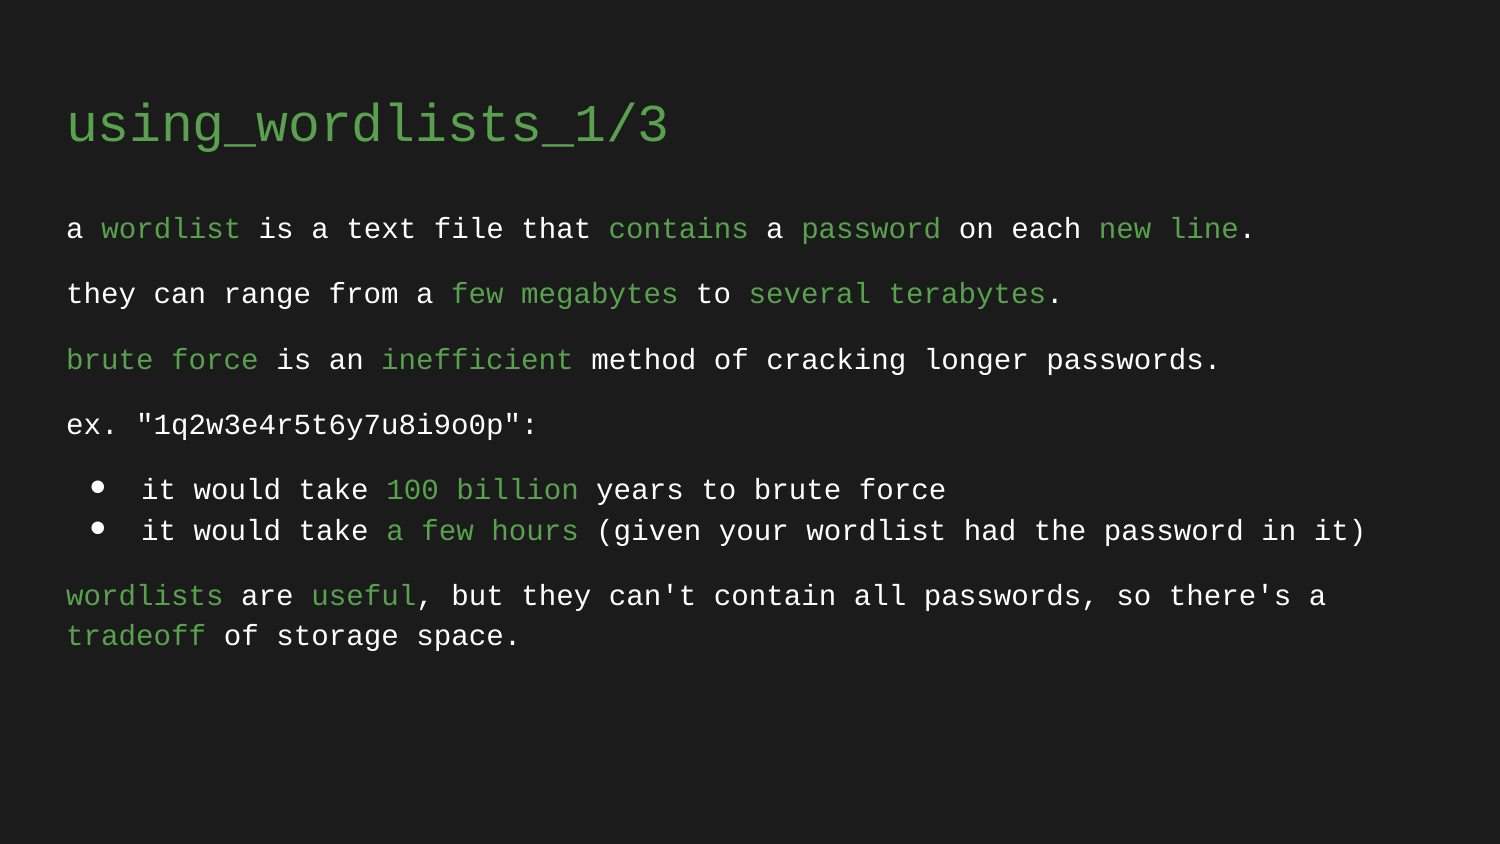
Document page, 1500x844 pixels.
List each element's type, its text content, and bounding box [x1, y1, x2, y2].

list a wordlist is a text file that contains a password on each new line. they can range from a few megabytes to several terabytes. brute force is an inefficient method of cracking longer passwords. ex. "1q2w3e4r5t6y7u8i9o0p": it would take 100 billion years to brute force it would take a few hours (given your wordlist had the password in it) wordlists are useful, but they can't contain all passwords, so there's a tradeoff of storage space. [51, 189, 1449, 750]
title using_wordlists_1/3 [51, 72, 1449, 167]
